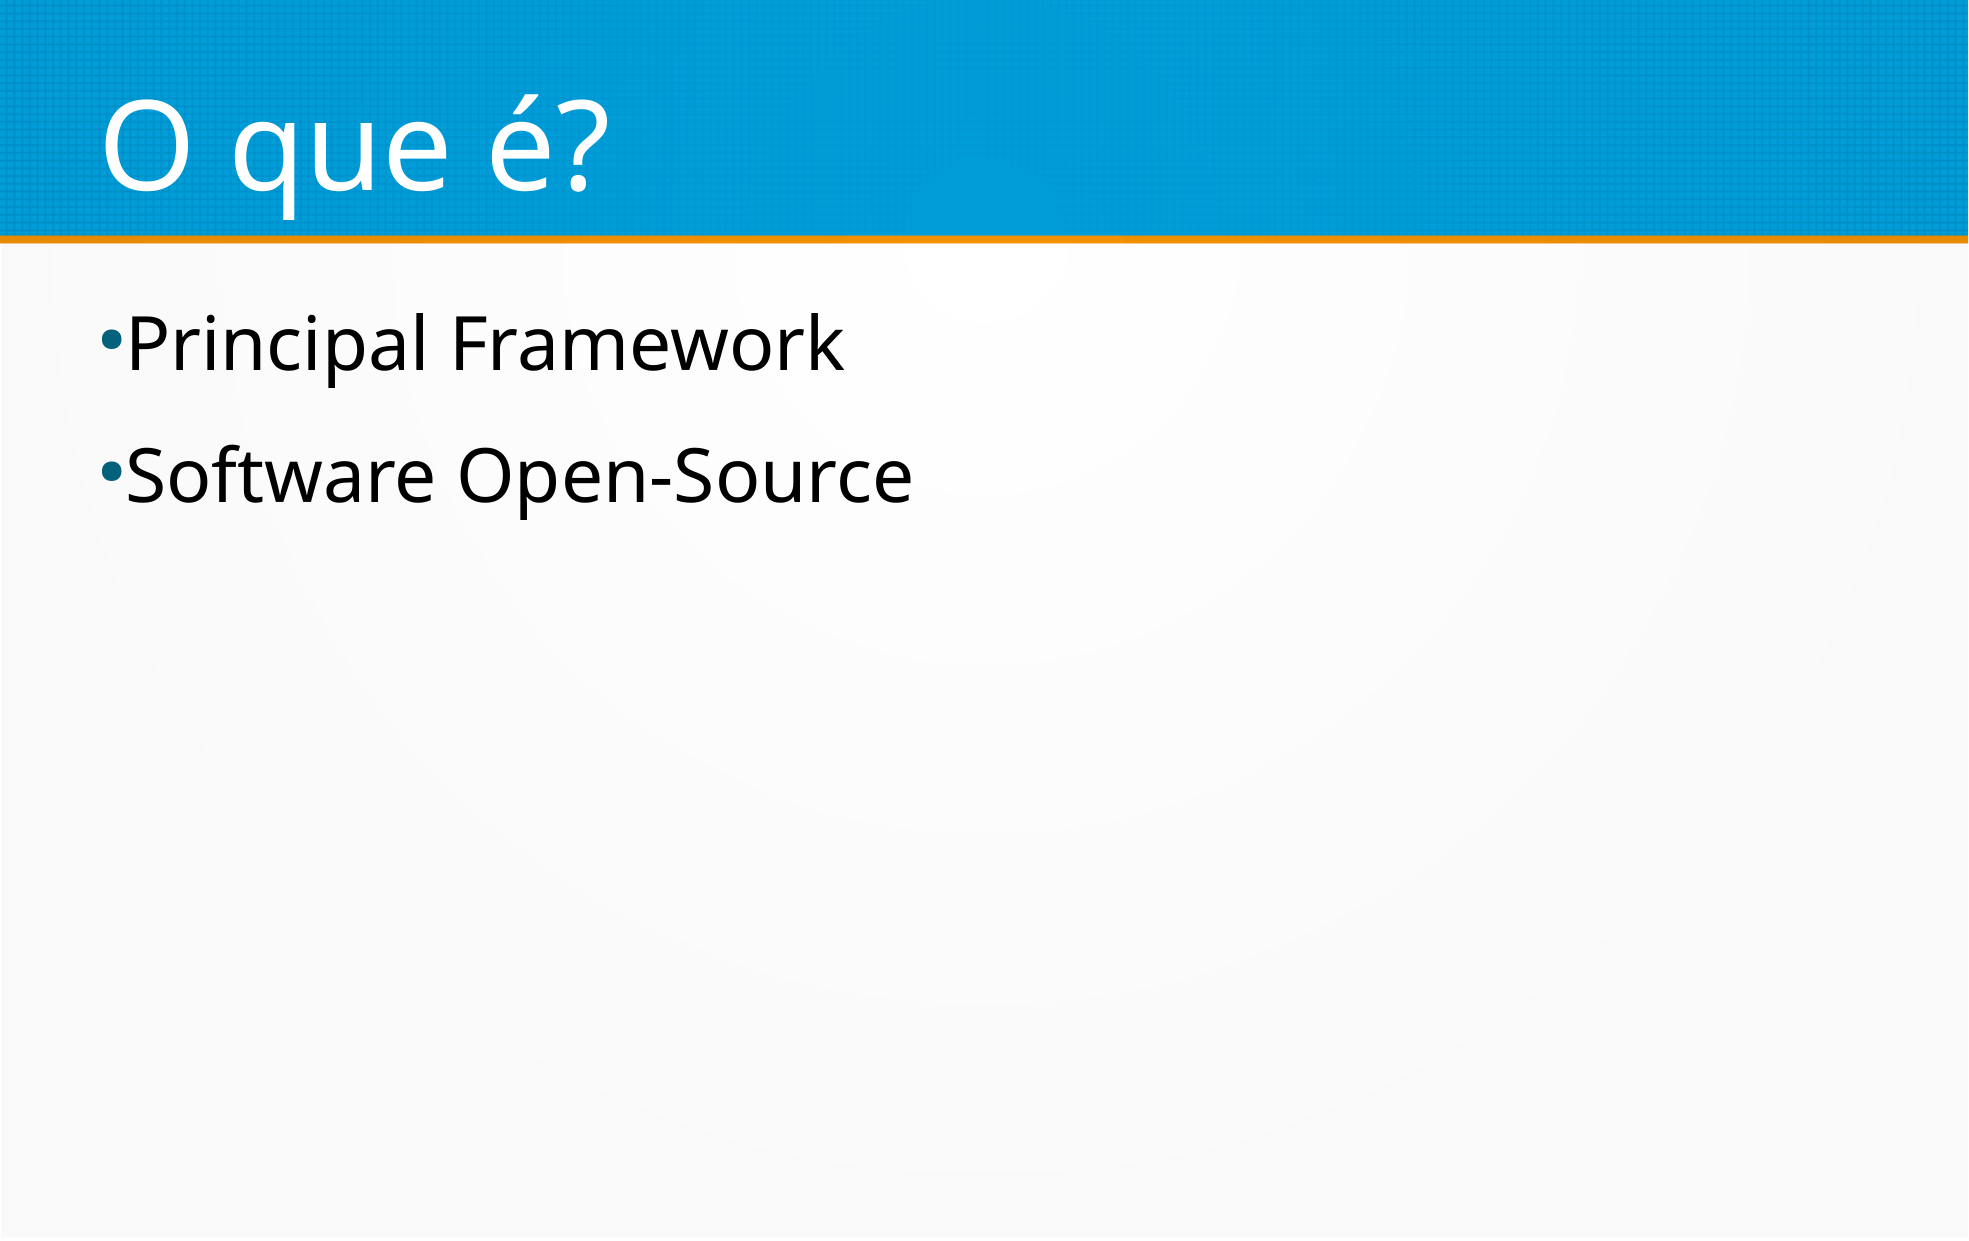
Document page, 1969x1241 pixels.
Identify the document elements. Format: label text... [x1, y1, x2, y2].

title O que é? [98, 19, 1870, 227]
text_box Principal Framework Software Open-Source [98, 290, 1861, 1056]
